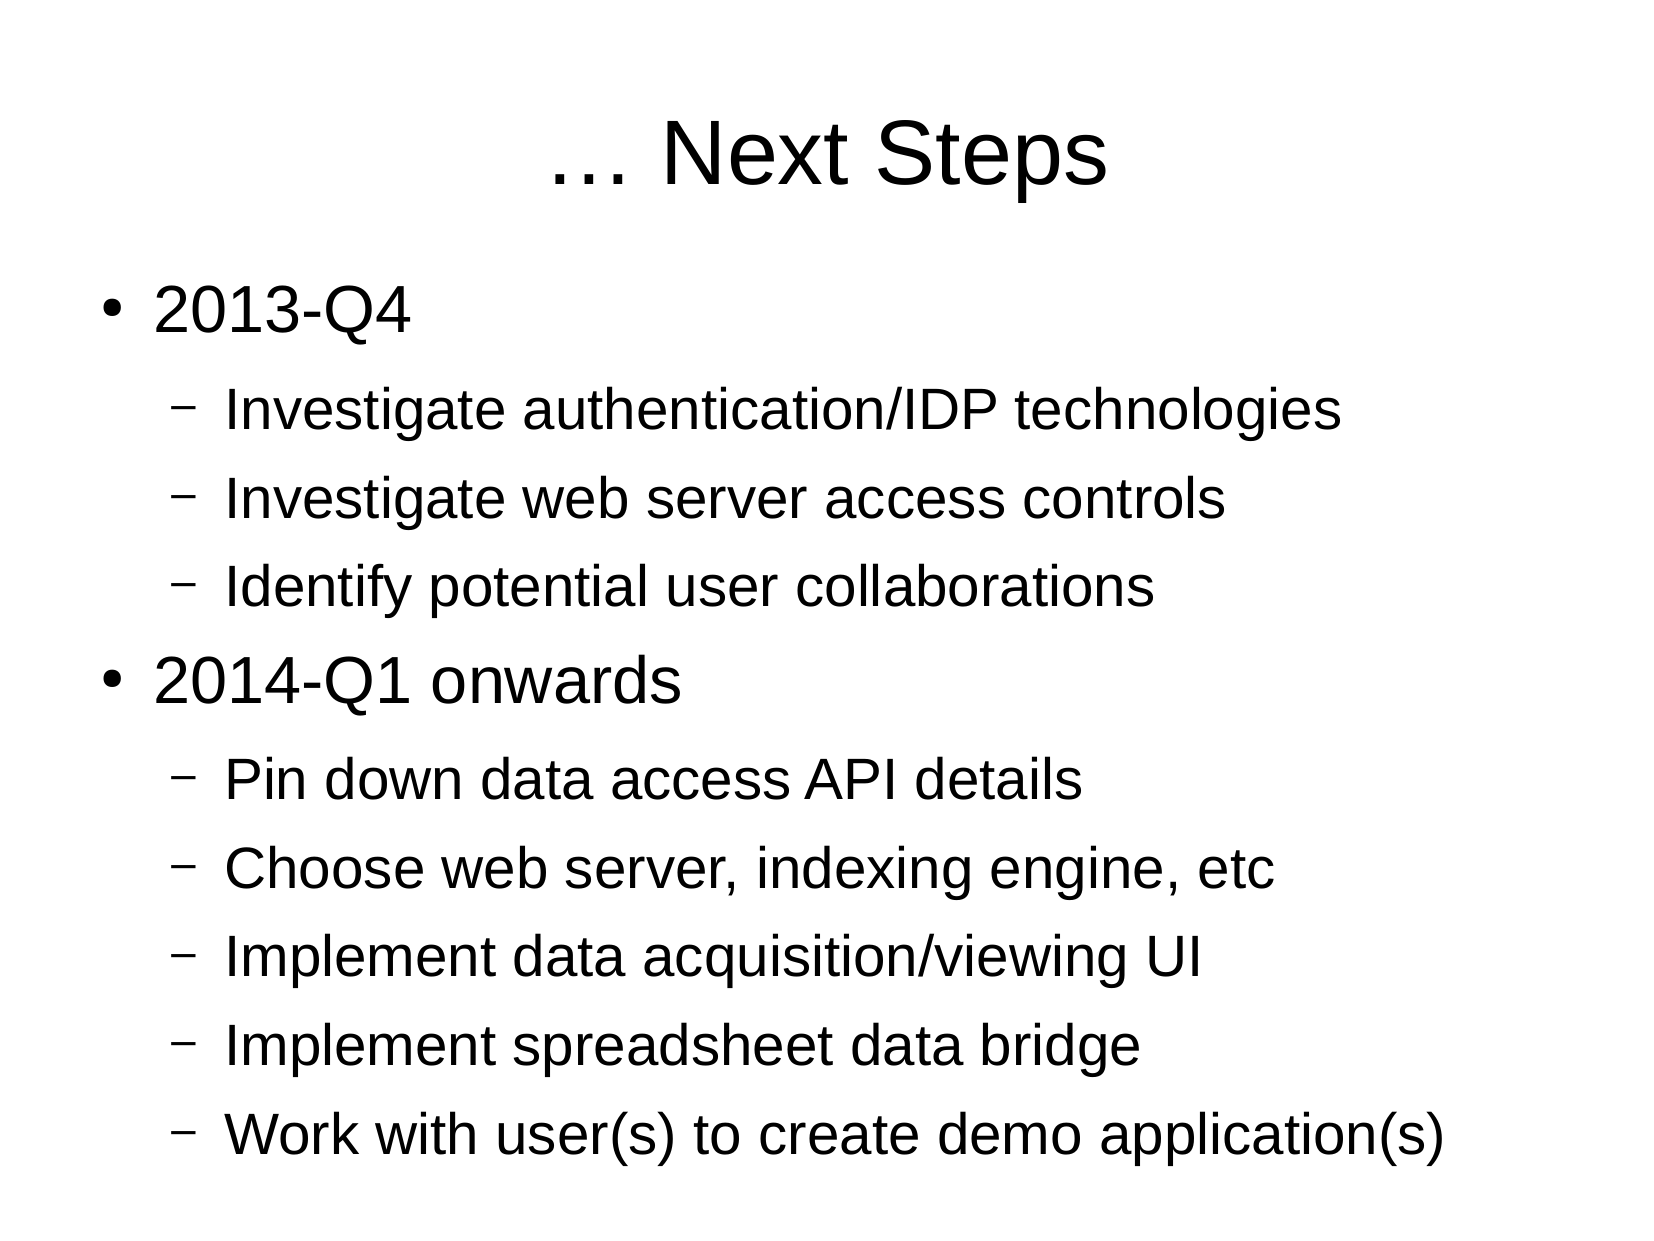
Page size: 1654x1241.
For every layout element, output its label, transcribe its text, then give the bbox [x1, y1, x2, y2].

list 2013-Q4 Investigate authentication/IDP technologies Investigate web server access controls Identify potential user collaborations 2014-Q1 onwards Pin down data access API details Choose web server, indexing engine, etc Implement data acquisition/viewing UI Implement spreadsheet data bridge Work with user(s) to create demo application(s) [82, 272, 1571, 1167]
title … Next Steps [82, 49, 1571, 257]
